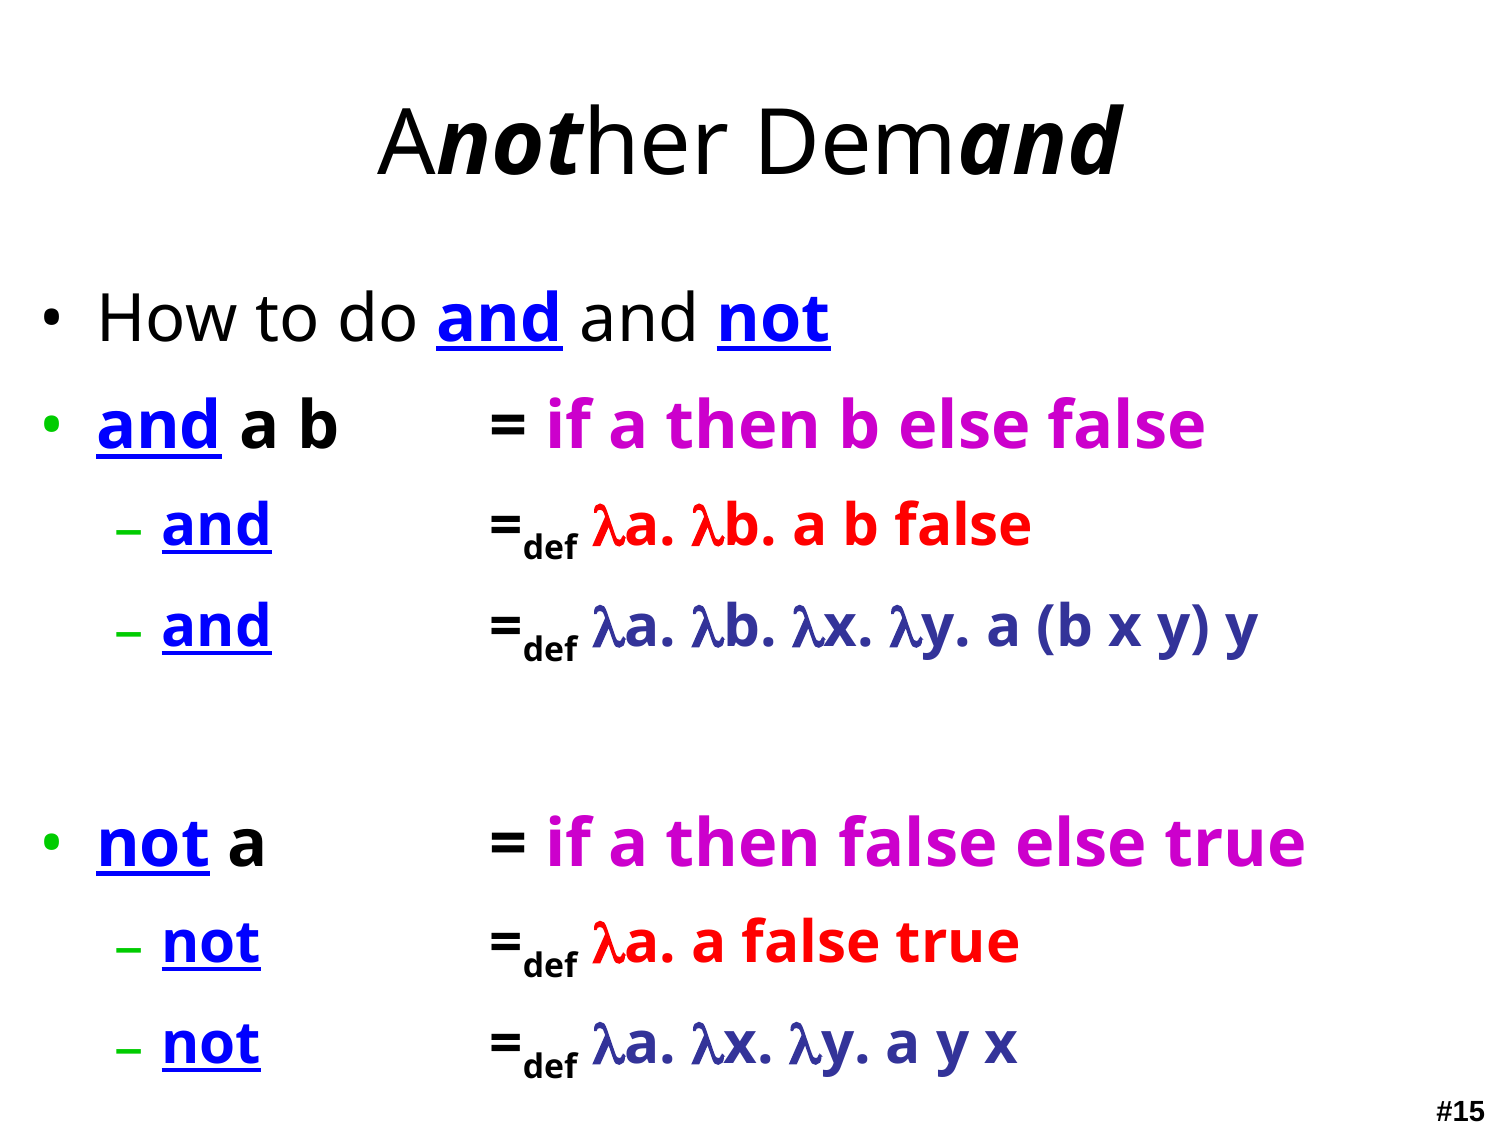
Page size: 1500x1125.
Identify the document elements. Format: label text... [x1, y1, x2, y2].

list How to do and and not and a b = if a then b else false and =def a. b. a b false and =def a. b. x. y. a (b x y) y not a = if a then false else true not =def a. a false true not =def a. x. y. a y x [24, 262, 1476, 1101]
title Another Demand [24, 45, 1476, 233]
